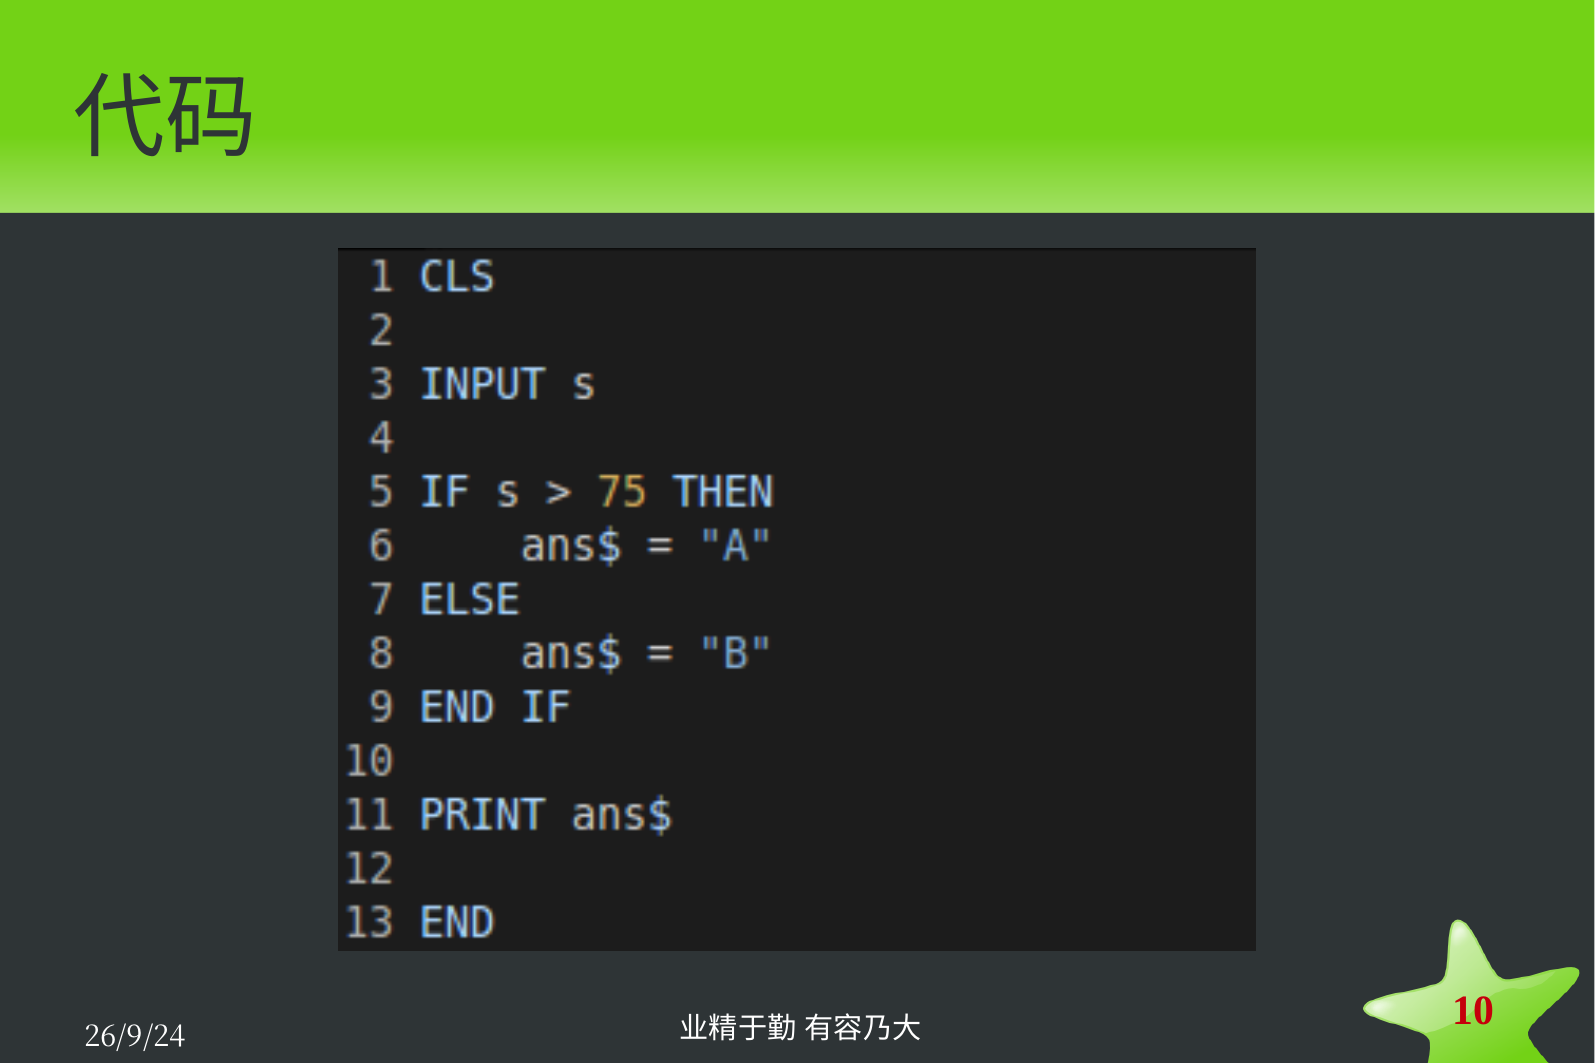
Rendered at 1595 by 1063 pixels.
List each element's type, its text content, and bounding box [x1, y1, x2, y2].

picture [0, 0, 1595, 1063]
title 代码 [74, 25, 1510, 203]
